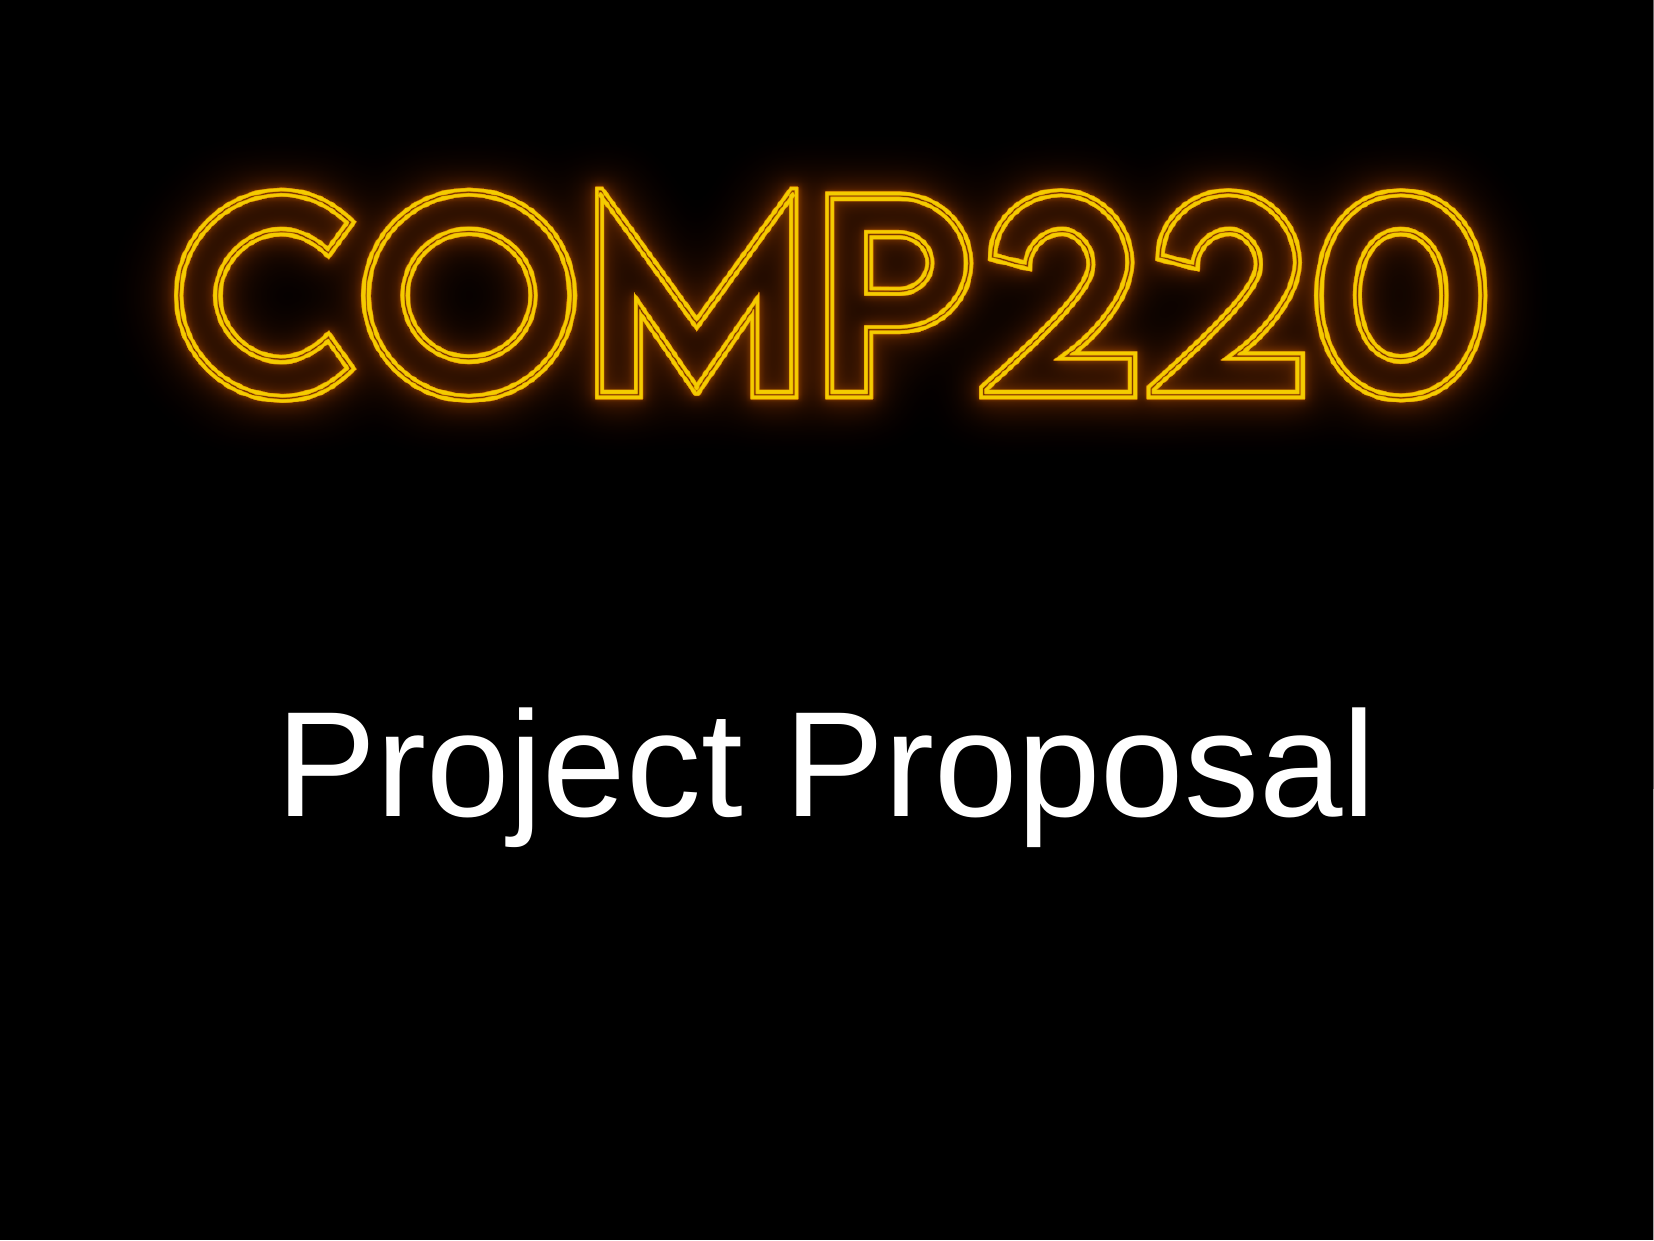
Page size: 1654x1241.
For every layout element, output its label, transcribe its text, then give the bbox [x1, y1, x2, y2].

text_box Project Proposal [0, 673, 1654, 1241]
picture [0, 0, 1654, 673]
